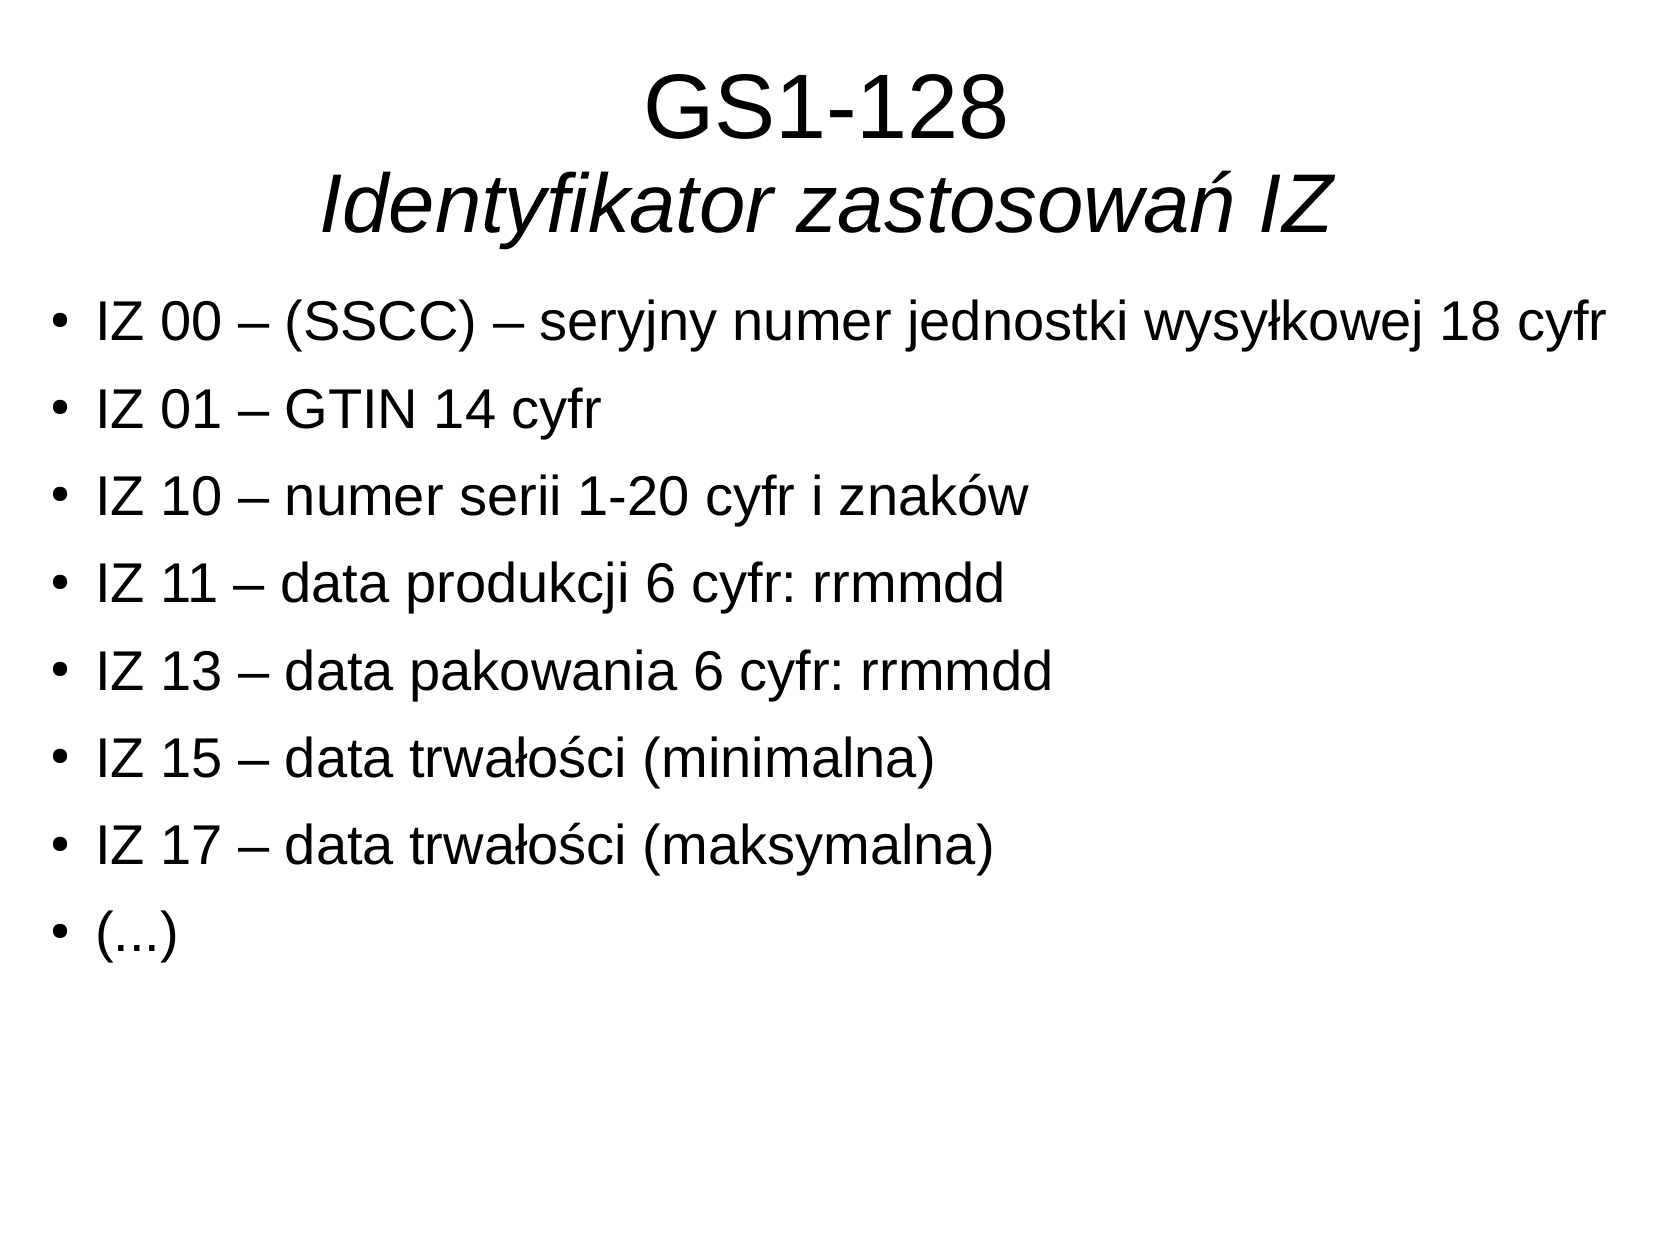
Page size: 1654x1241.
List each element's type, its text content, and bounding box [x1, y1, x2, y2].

list IZ 00 – (SSCC) – seryjny numer jednostki wysyłkowej 18 cyfr IZ 01 – GTIN 14 cyfr IZ 10 – numer serii 1-20 cyfr i znaków IZ 11 – data produkcji 6 cyfr: rrmmdd IZ 13 – data pakowania 6 cyfr: rrmmdd IZ 15 – data trwałości (minimalna) IZ 17 – data trwałości (maksymalna) (...) [35, 290, 1619, 1010]
title GS1-128 Identyfikator zastosowań IZ [82, 49, 1571, 257]
